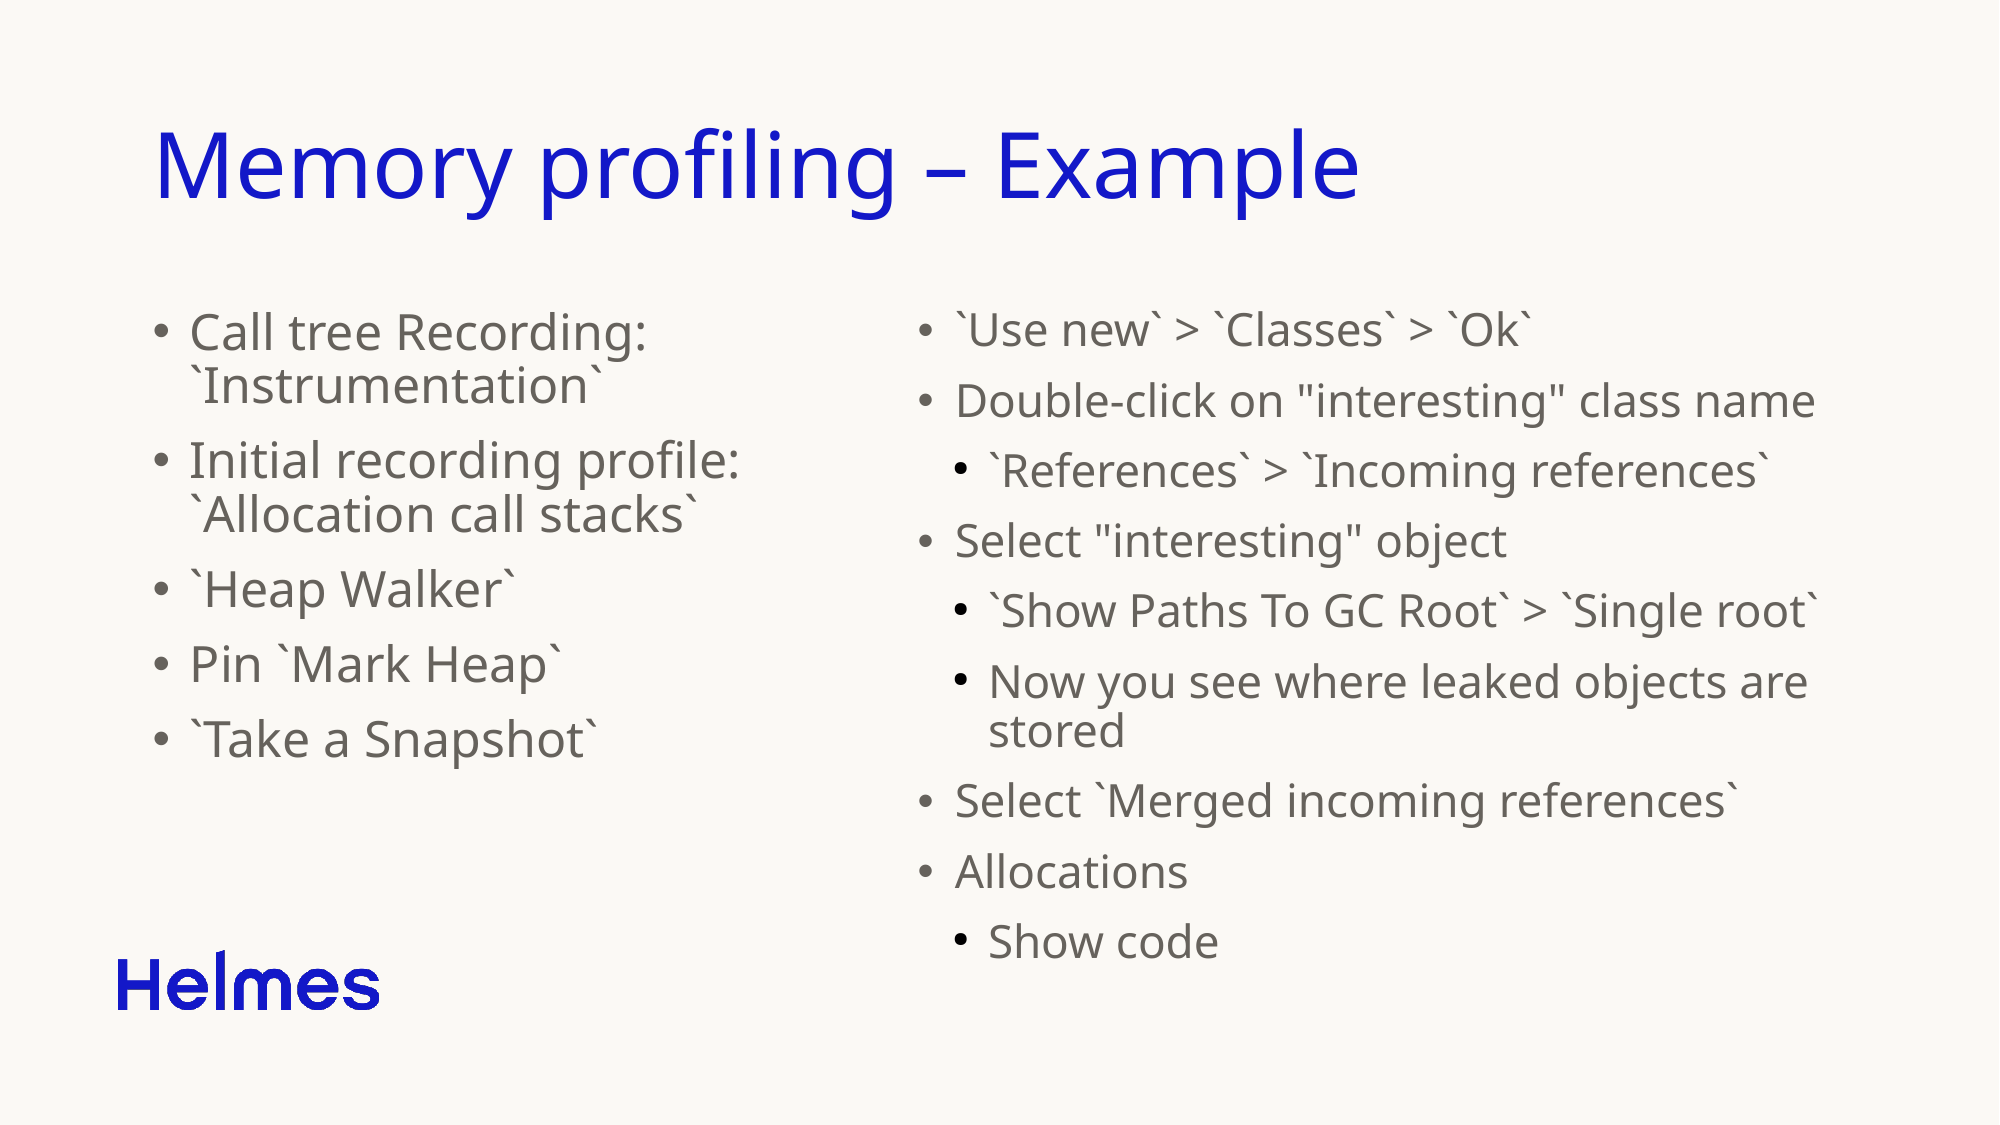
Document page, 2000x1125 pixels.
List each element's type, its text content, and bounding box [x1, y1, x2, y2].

picture [118, 950, 379, 1010]
text_box Memory profiling – Example [137, 59, 1862, 277]
text_box Call tree Recording: `Instrumentation` Initial recording profile: `Allocation call stacks` `Heap Walker` Pin `Mark Heap` `Take a Snapshot` [137, 299, 901, 1013]
text_box `Use new` > `Classes` > `Ok` Double-click on "interesting" class name `References` > `Incoming references` Select "interesting" object `Show Paths To GC Root` > `Single root` Now you see where leaked objects are stored Select `Merged incoming references` Allocations Show code [902, 299, 1951, 1014]
